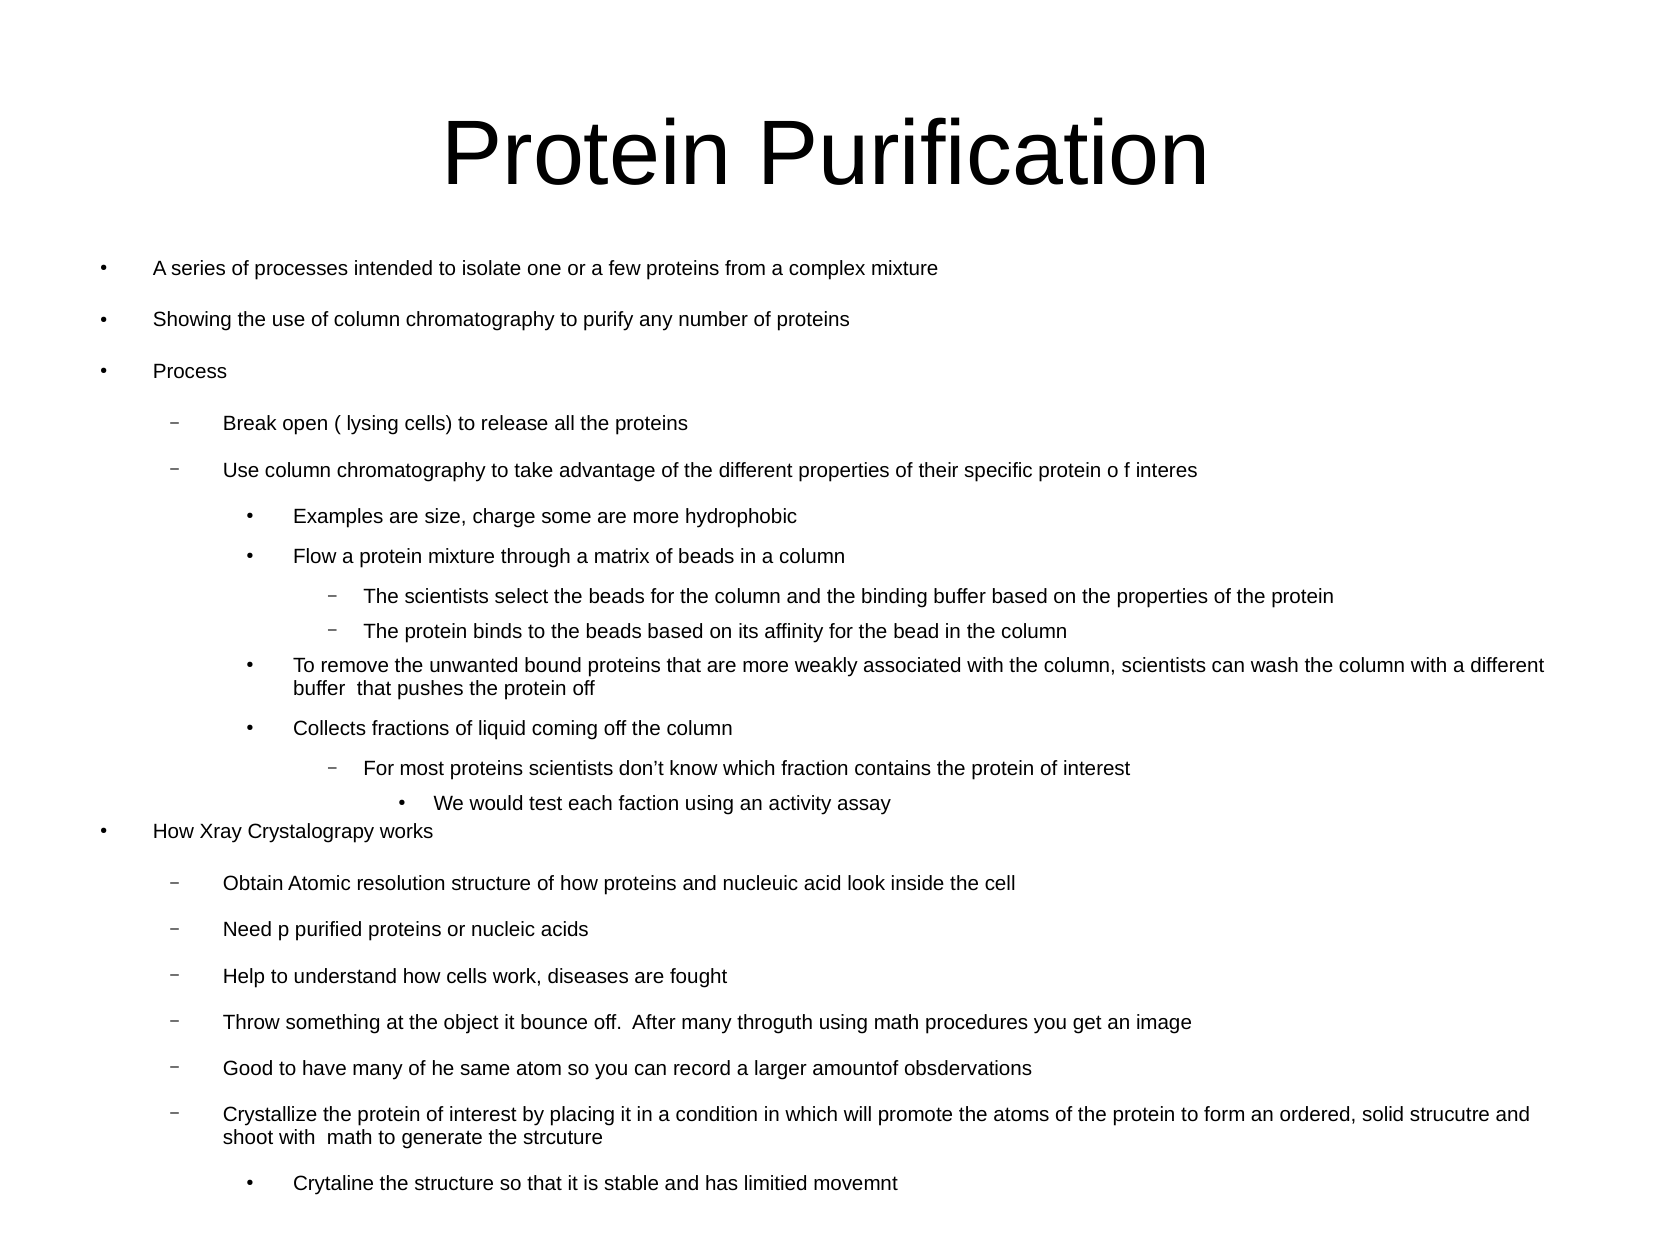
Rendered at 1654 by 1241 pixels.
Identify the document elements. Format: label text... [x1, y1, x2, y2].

title Protein Purification [82, 49, 1571, 256]
list A series of processes intended to isolate one or a few proteins from a complex mixture Showing the use of column chromatography to purify any number of proteins Process Break open ( lysing cells) to release all the proteins Use column chromatography to take advantage of the different properties of their specific protein o f interes Examples are size, charge some are more hydrophobic Flow a protein mixture through a matrix of beads in a column The scientists select the beads for the column and the binding buffer based on the properties of the protein The protein binds to the beads based on its affinity for the bead in the column To remove the unwanted bound proteins that are more weakly associated with the column, scientists can wash the column with a different buffer that pushes the protein off Collects fractions of liquid coming off the column For most proteins scientists don’t know which fraction contains the protein of interest We would test each faction using an activity assay How Xray Crystalograpy works Obtain Atomic resolution structure of how proteins and nucleuic acid look inside the cell Need p purified proteins or nucleic acids Help to understand how cells work, diseases are fought Throw something at the object it bounce off. After many throguth using math procedures you get an image Good to have many of he same atom so you can record a larger amountof obsdervations Crystallize the protein of interest by placing it in a condition in which will promote the atoms of the protein to form an ordered, solid strucutre and shoot with math to generate the strcuture Crytaline the structure so that it is stable and has limitied movemnt [82, 256, 1571, 1201]
